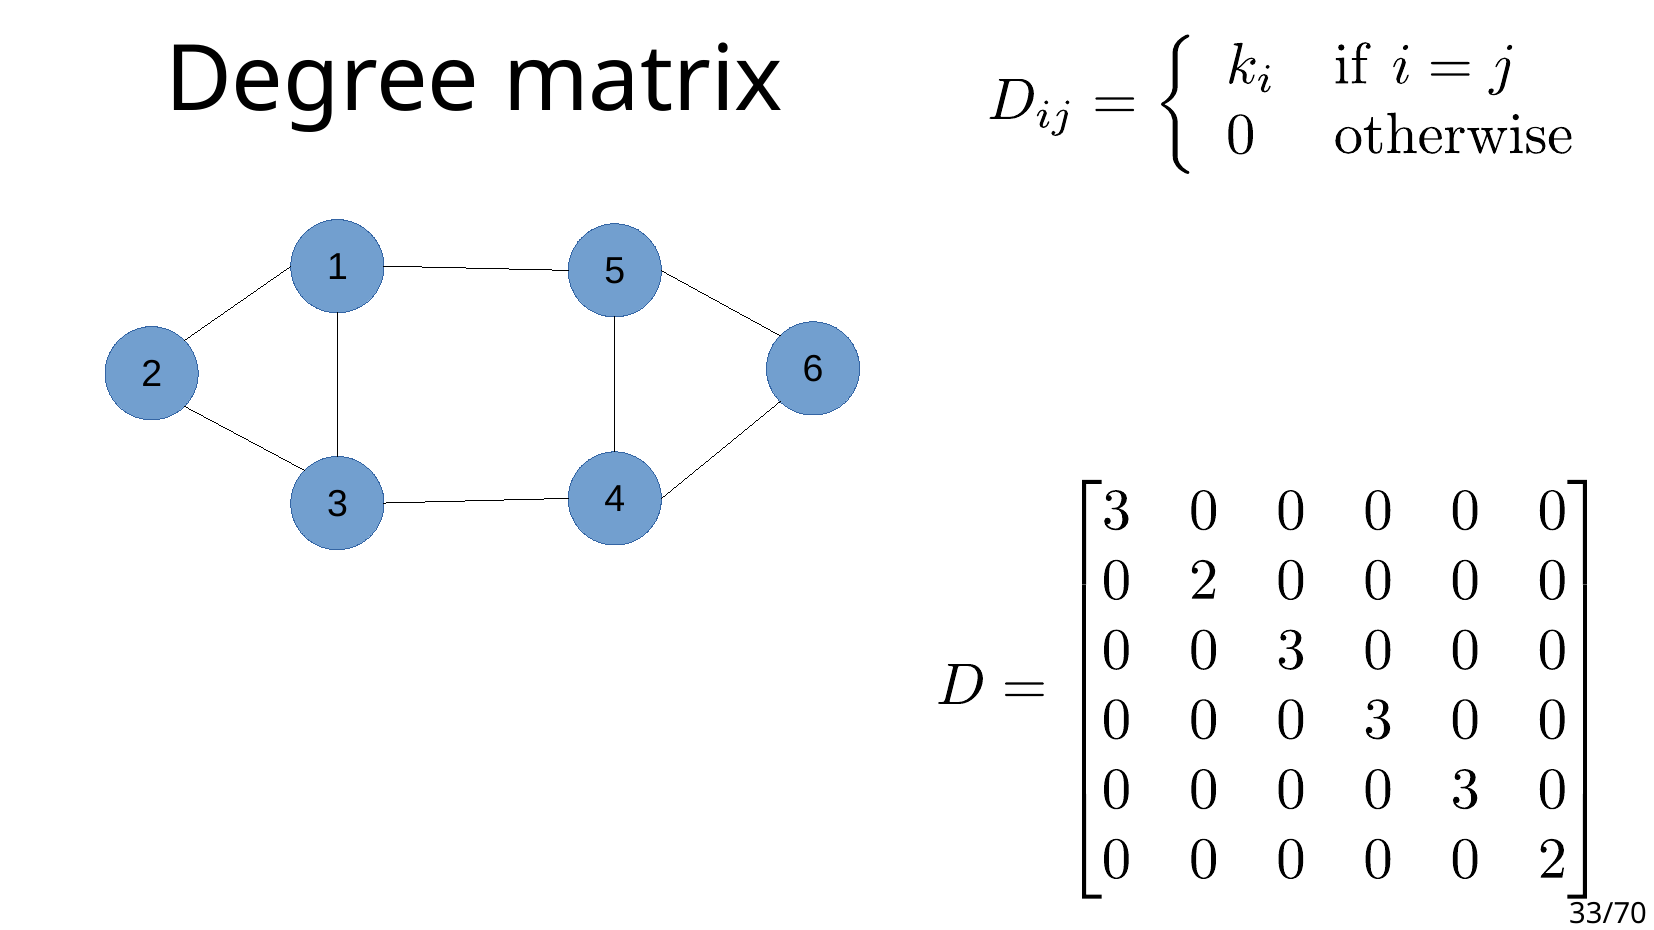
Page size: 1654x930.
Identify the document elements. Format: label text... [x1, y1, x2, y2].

text_box [935, 479, 1606, 899]
text_box 2 [105, 326, 199, 420]
text_box 4 [568, 451, 662, 545]
text_box [986, 34, 1574, 174]
text_box 3 [290, 456, 384, 550]
text_box 5 [568, 223, 662, 317]
title Degree matrix [15, 10, 934, 140]
text_box 1 [290, 219, 384, 313]
text_box 6 [766, 321, 860, 415]
